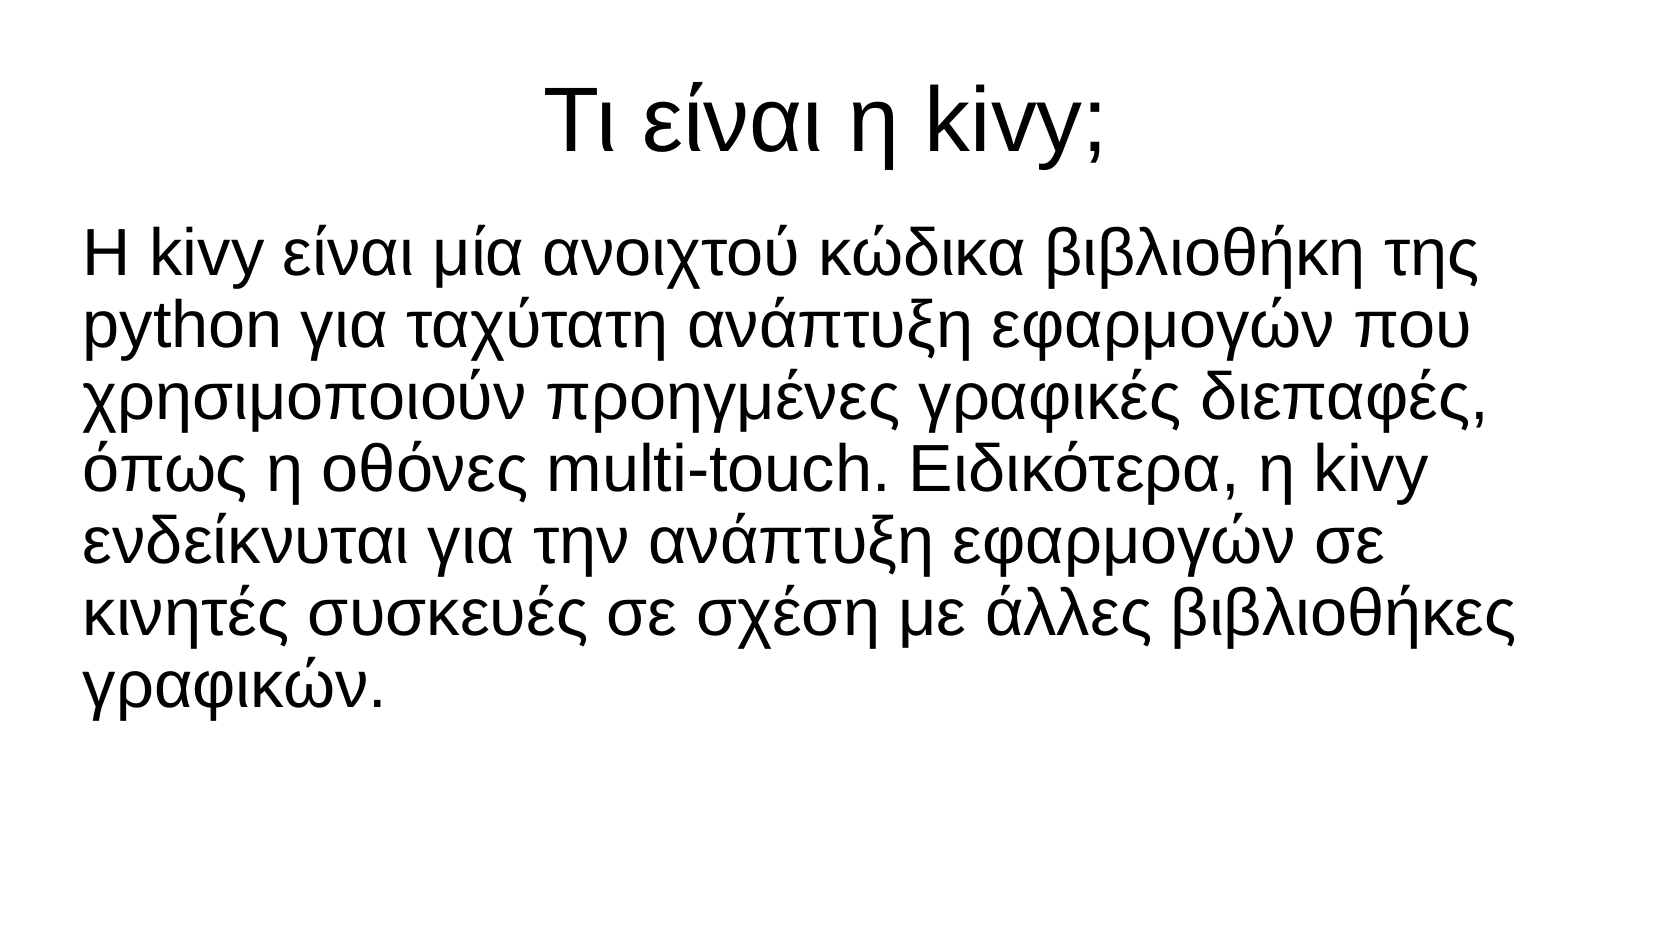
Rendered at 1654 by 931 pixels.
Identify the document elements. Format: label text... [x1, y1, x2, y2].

title Τι είναι η kivy; [82, 37, 1571, 193]
list Η kivy είναι μία ανοιχτού κώδικα βιβλιοθήκη της python για ταχύτατη ανάπτυξη εφαρμογών που χρησιμοποιούν προηγμένες γραφικές διεπαφές, όπως η οθόνες multi-touch. Ειδικότερα, η kivy ενδείκνυται για την ανάπτυξη εφαρμογών σε κινητές συσκευές σε σχέση με άλλες βιβλιοθήκες γραφικών. [82, 217, 1571, 758]
